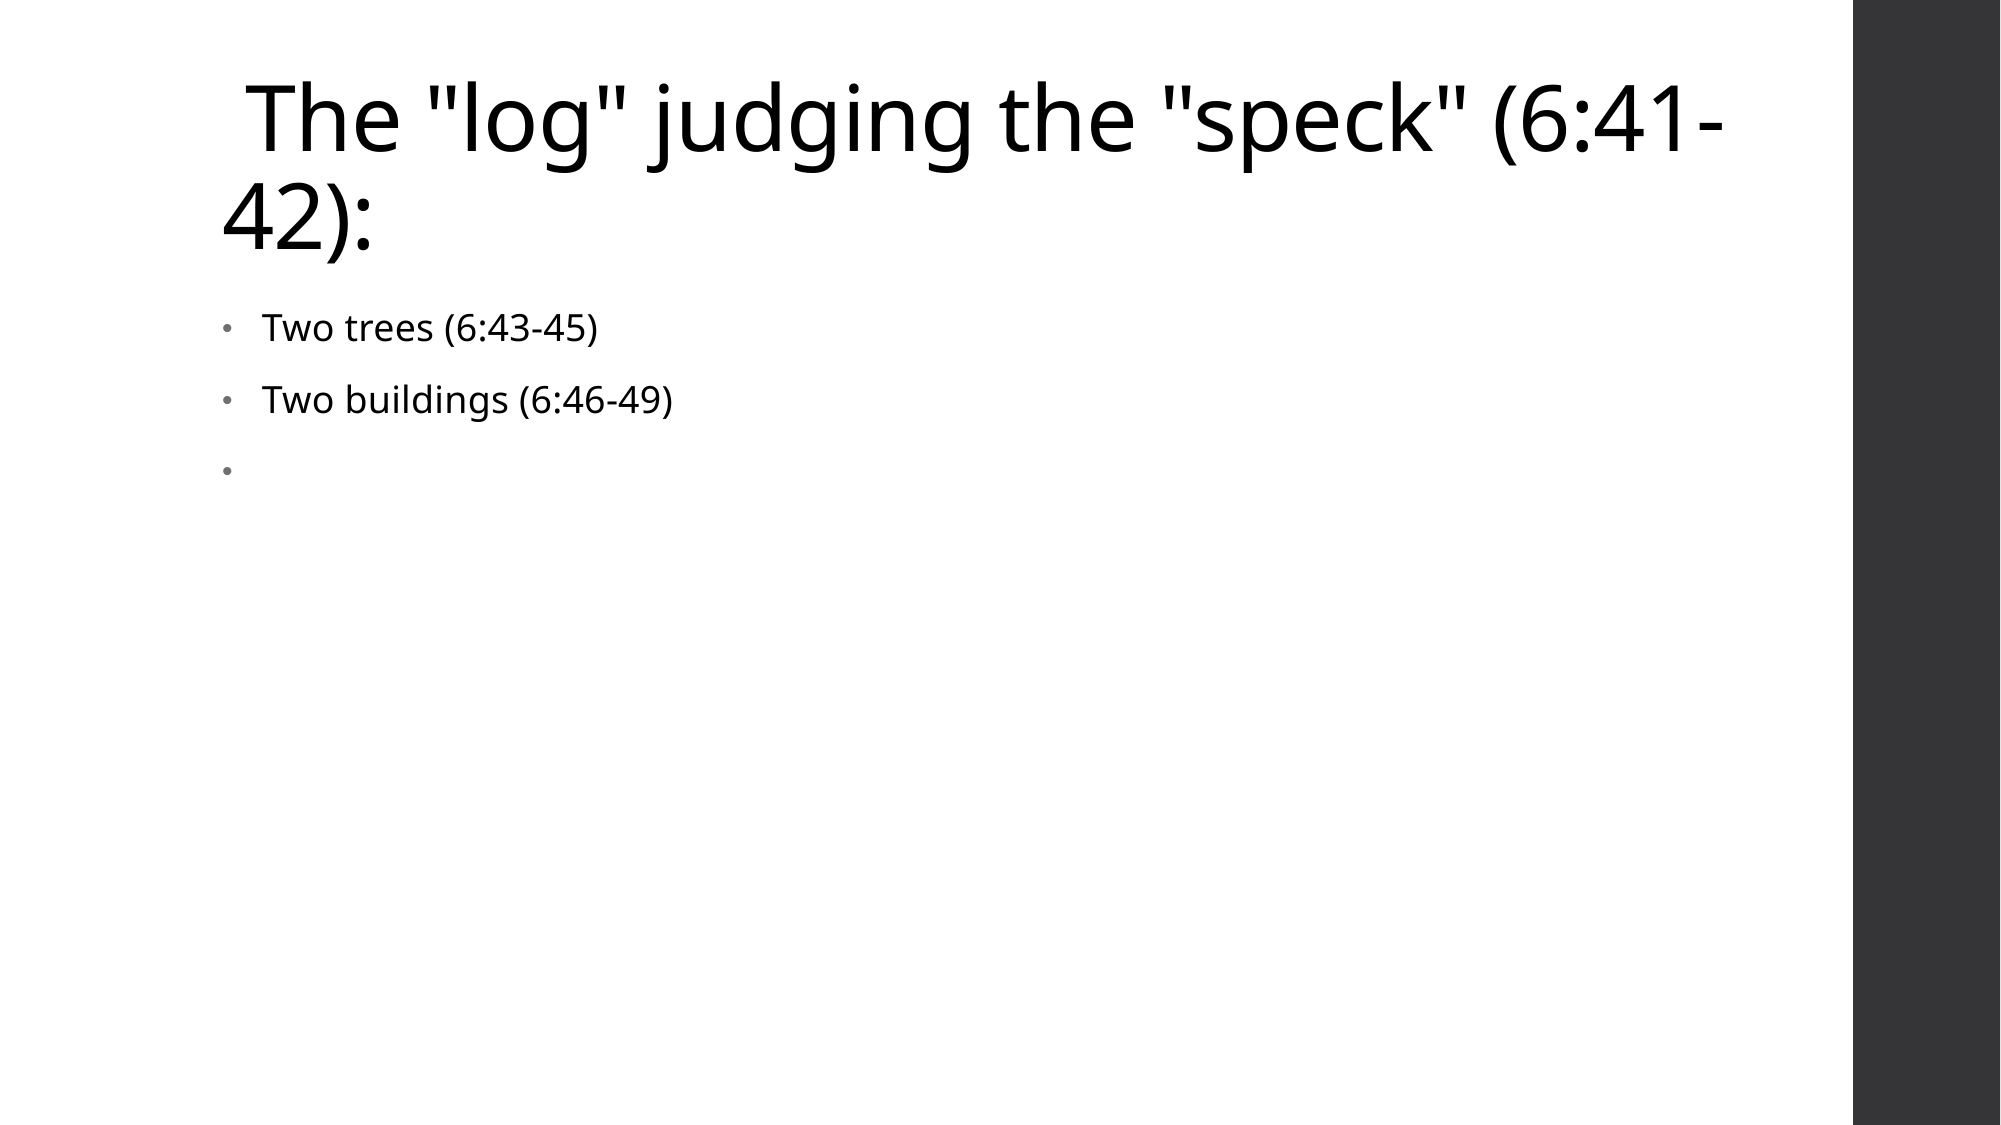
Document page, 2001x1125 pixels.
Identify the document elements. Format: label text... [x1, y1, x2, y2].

list Two trees (6:43-45) Two buildings (6:46-49) [206, 299, 1617, 1014]
title The "log" judging the "speck" (6:41-42): [206, 60, 1797, 278]
